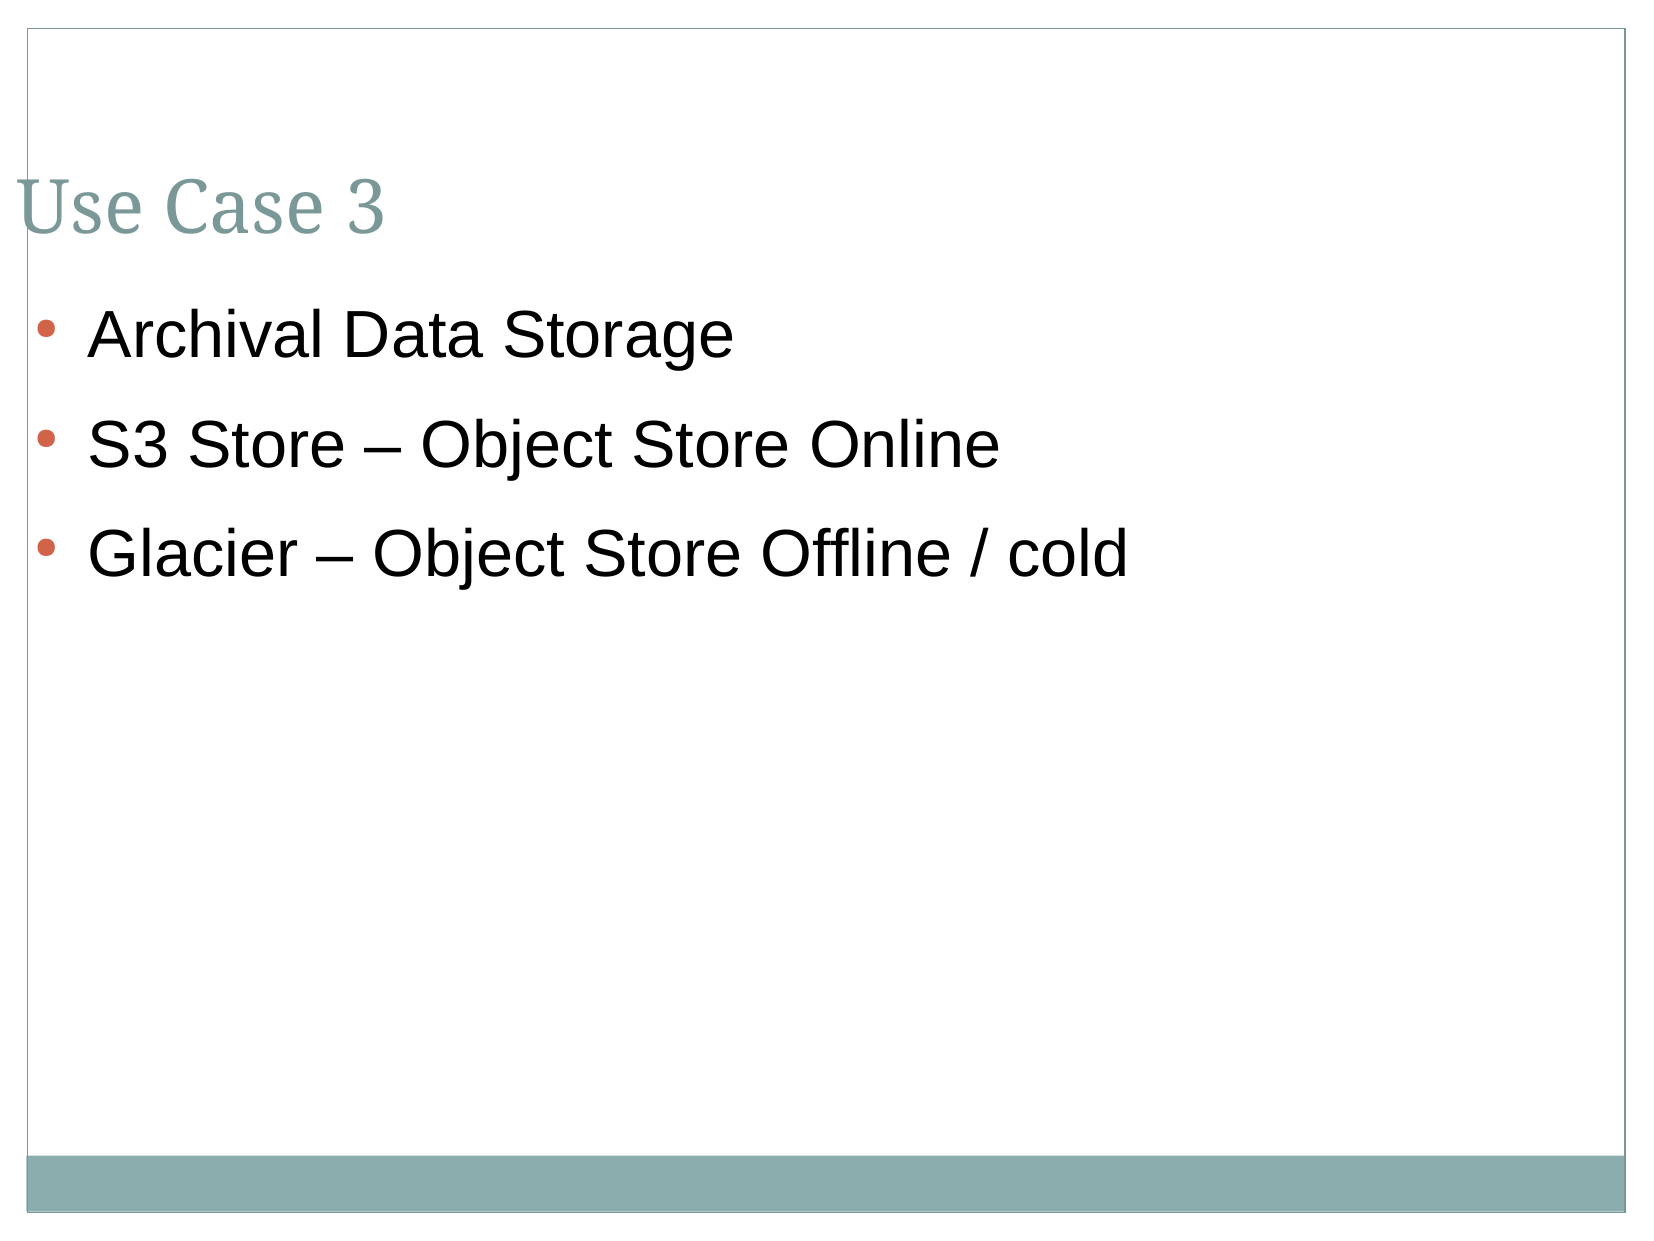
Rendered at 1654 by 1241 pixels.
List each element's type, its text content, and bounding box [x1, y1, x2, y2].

title Use Case 3 [0, 32, 1489, 257]
list Archival Data Storage S3 Store – Object Store Online Glacier – Object Store Offline / cold [0, 282, 1489, 1002]
